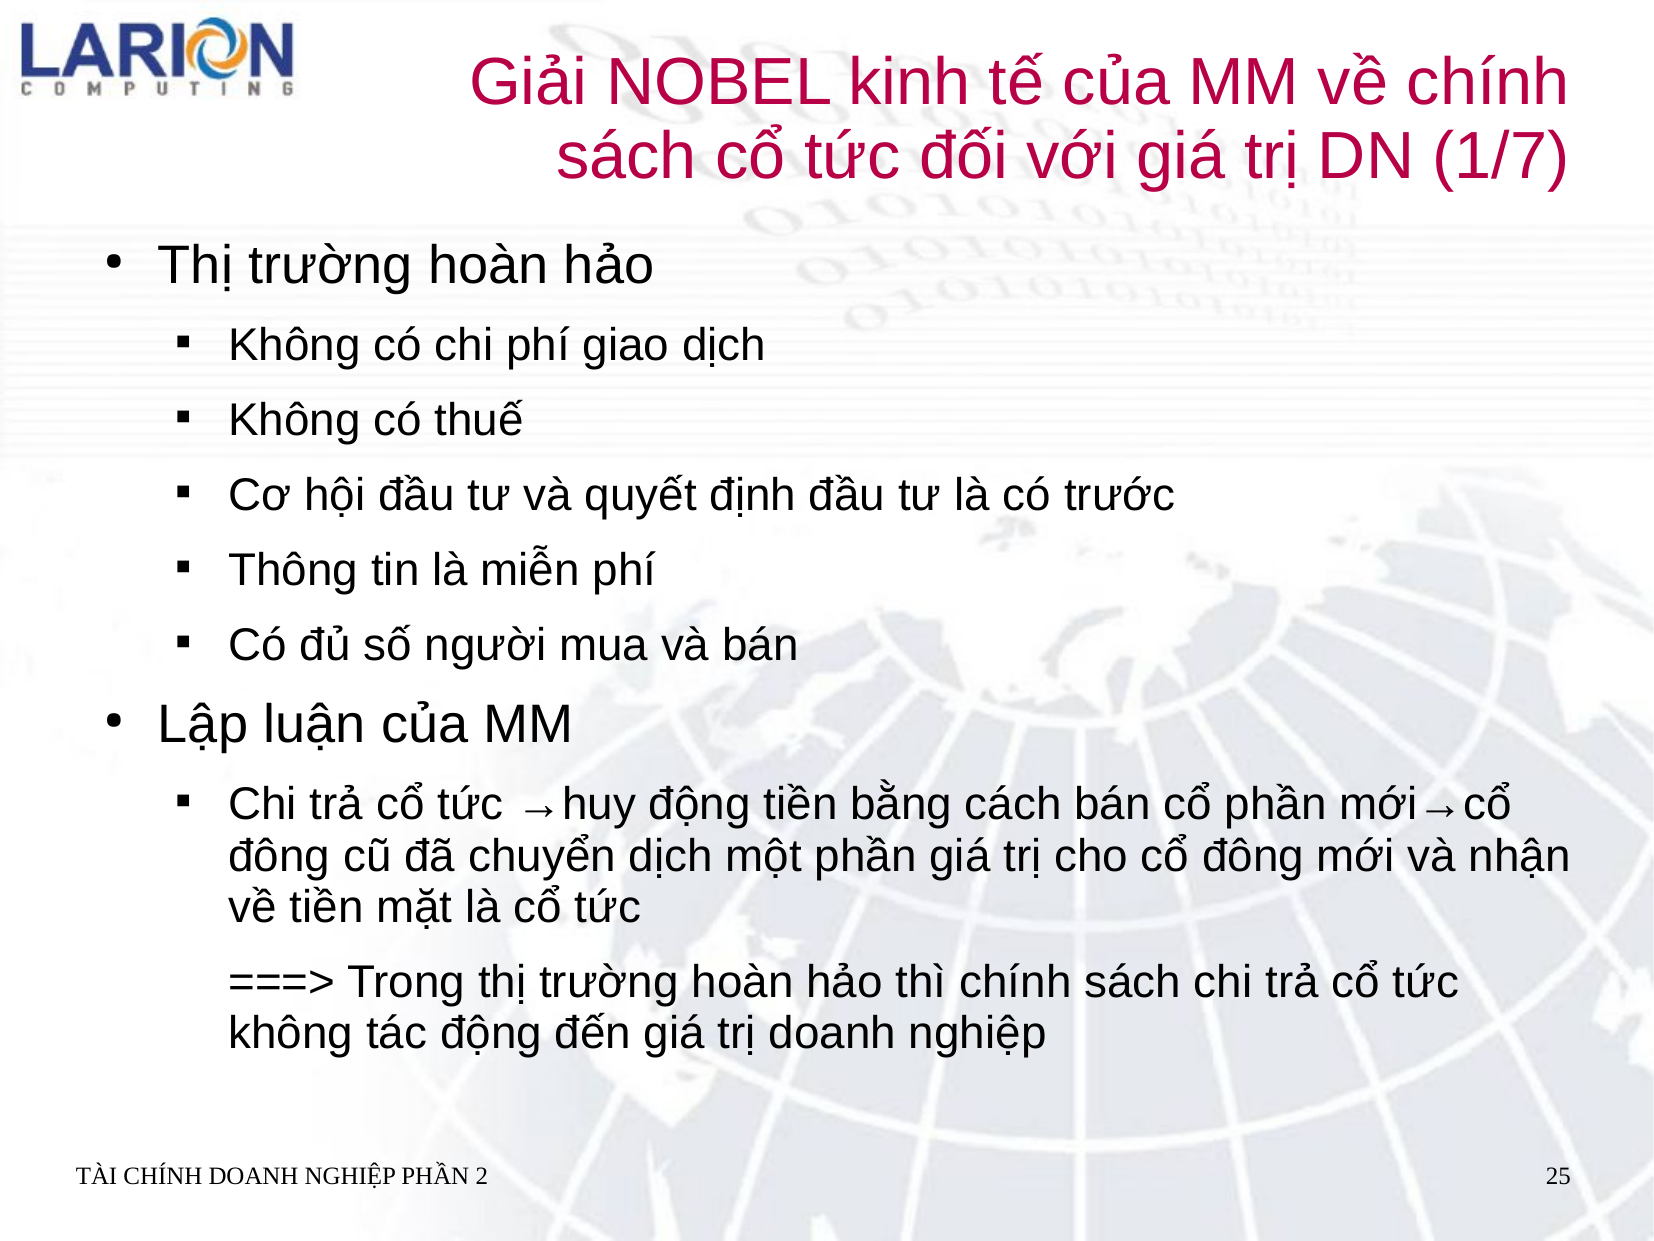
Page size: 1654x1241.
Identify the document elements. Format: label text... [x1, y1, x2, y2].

picture [0, 0, 1654, 1241]
list Thị trường hoàn hảo Không có chi phí giao dịch Không có thuế Cơ hội đầu tư và quyết định đầu tư là có trước Thông tin là miễn phí Có đủ số người mua và bán Lập luận của MM Chi trả cổ tức →huy động tiền bằng cách bán cổ phần mới→cổ đông cũ đã chuyển dịch một phần giá trị cho cổ đông mới và nhận về tiền mặt là cổ tức ===> Trong thị trường hoàn hảo thì chính sách chi trả cổ tức không tác động đến giá trị doanh nghiệp [86, 234, 1576, 1056]
title Giải NOBEL kinh tế của MM về chính sách cổ tức đối với giá trị DN (1/7) [300, 43, 1571, 194]
